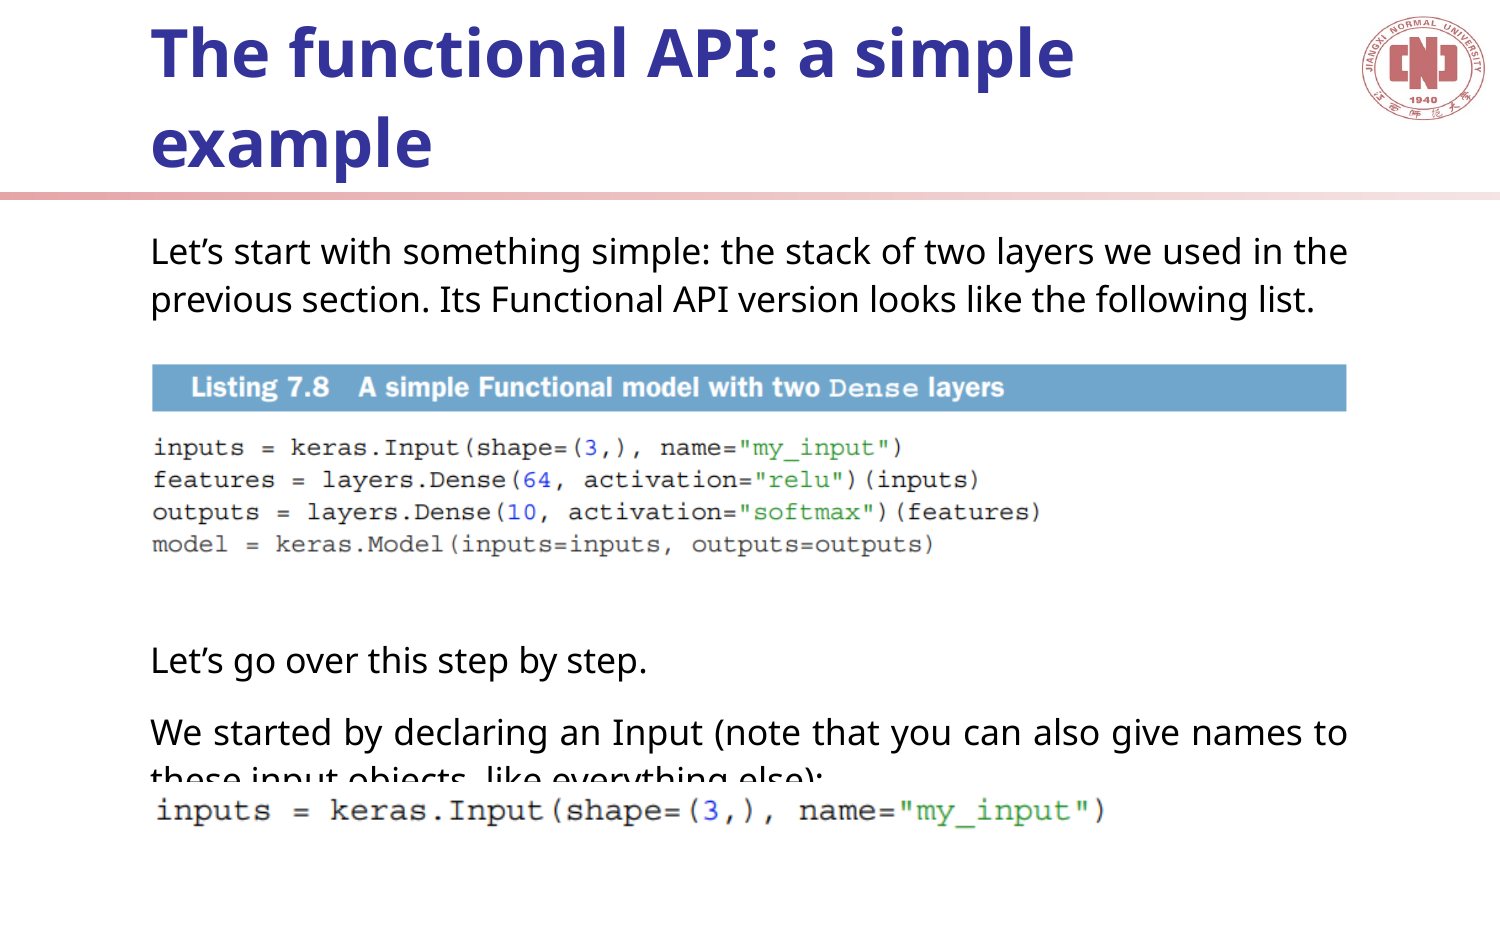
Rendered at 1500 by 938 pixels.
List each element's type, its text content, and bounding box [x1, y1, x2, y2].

picture [150, 362, 1349, 559]
list Let’s start with something simple: the stack of two layers we used in the previous section. Its Functional API version looks like the following list. Let’s go over this step by step. We started by declaring an Input (note that you can also give names to these input objects, like everything else): [150, 226, 1351, 853]
title The functional API: a simple example [150, 109, 1351, 188]
picture [1360, 15, 1486, 121]
picture [150, 782, 1124, 831]
